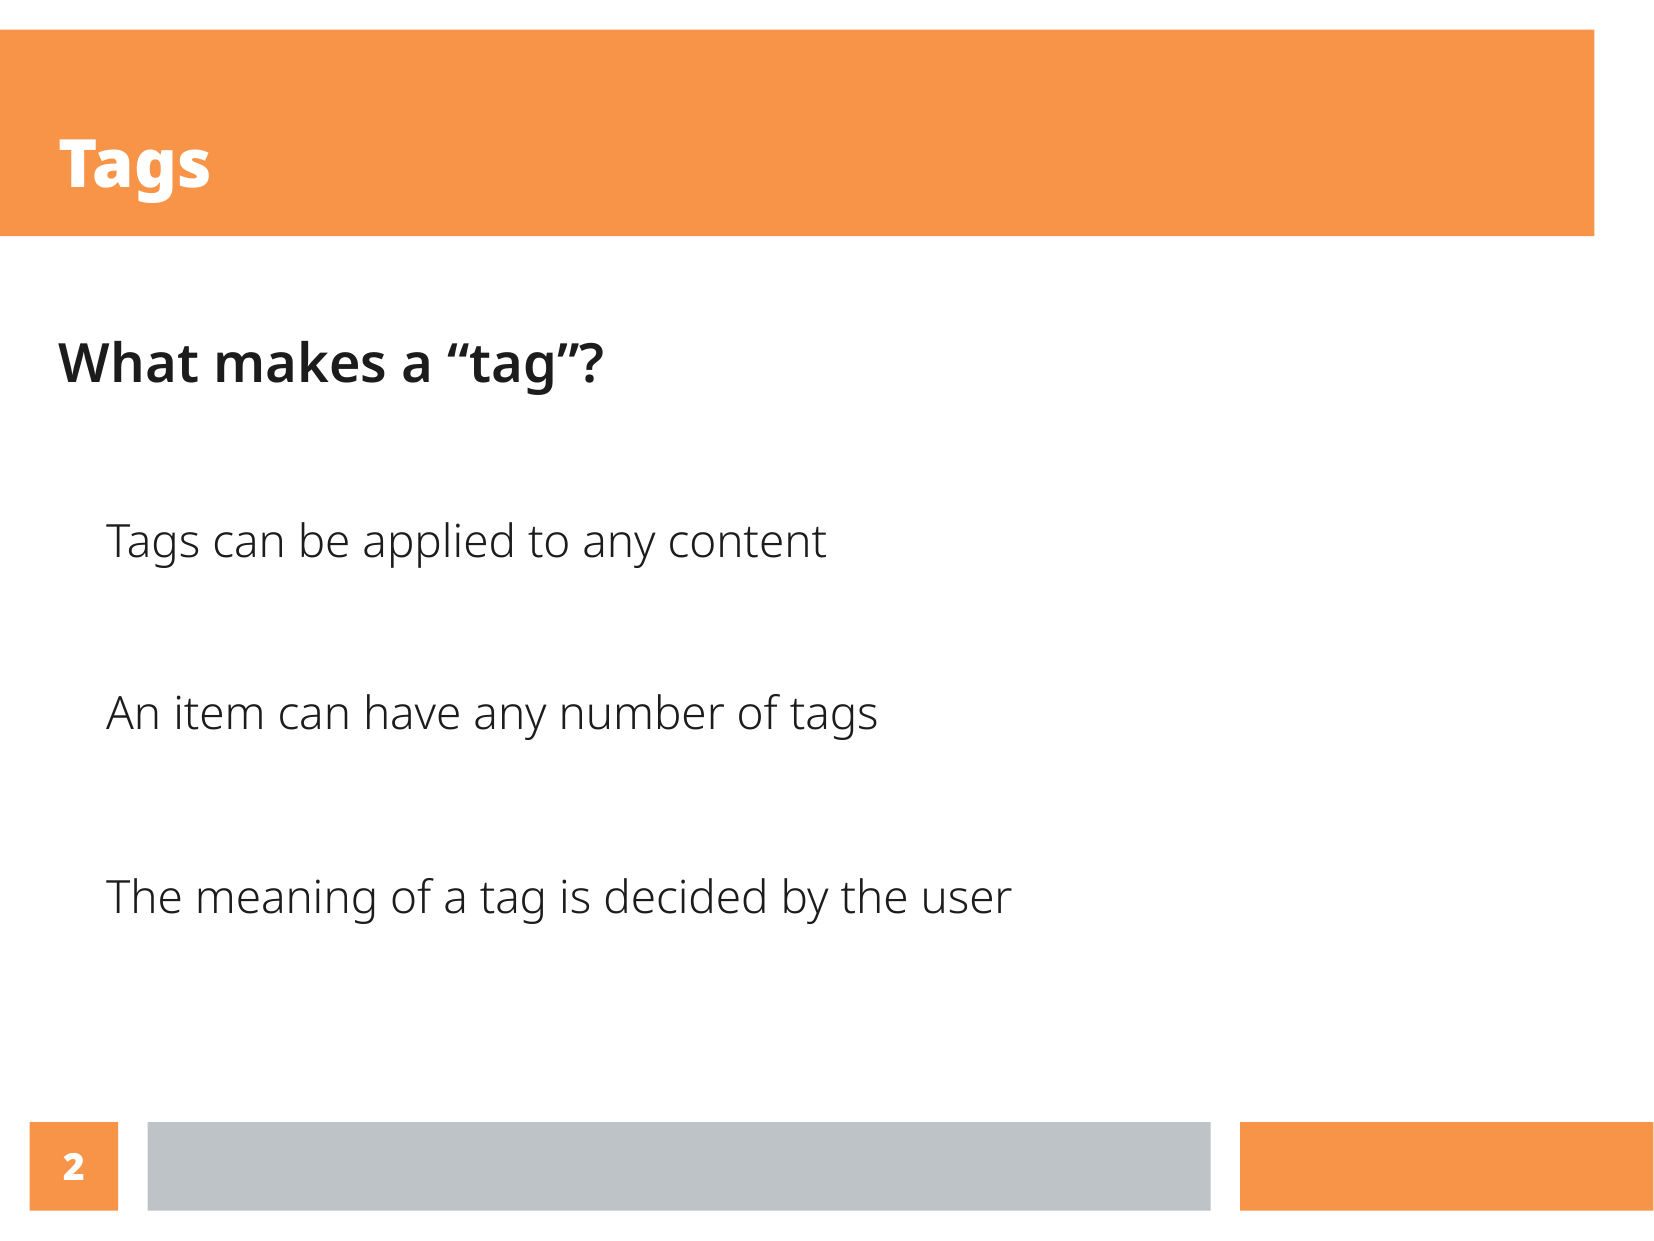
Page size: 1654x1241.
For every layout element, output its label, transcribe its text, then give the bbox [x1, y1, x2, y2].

title Tags [59, 59, 1595, 207]
list What makes a “tag”? Tags can be applied to any content An item can have any number of tags The meaning of a tag is decided by the user [59, 324, 1565, 1093]
